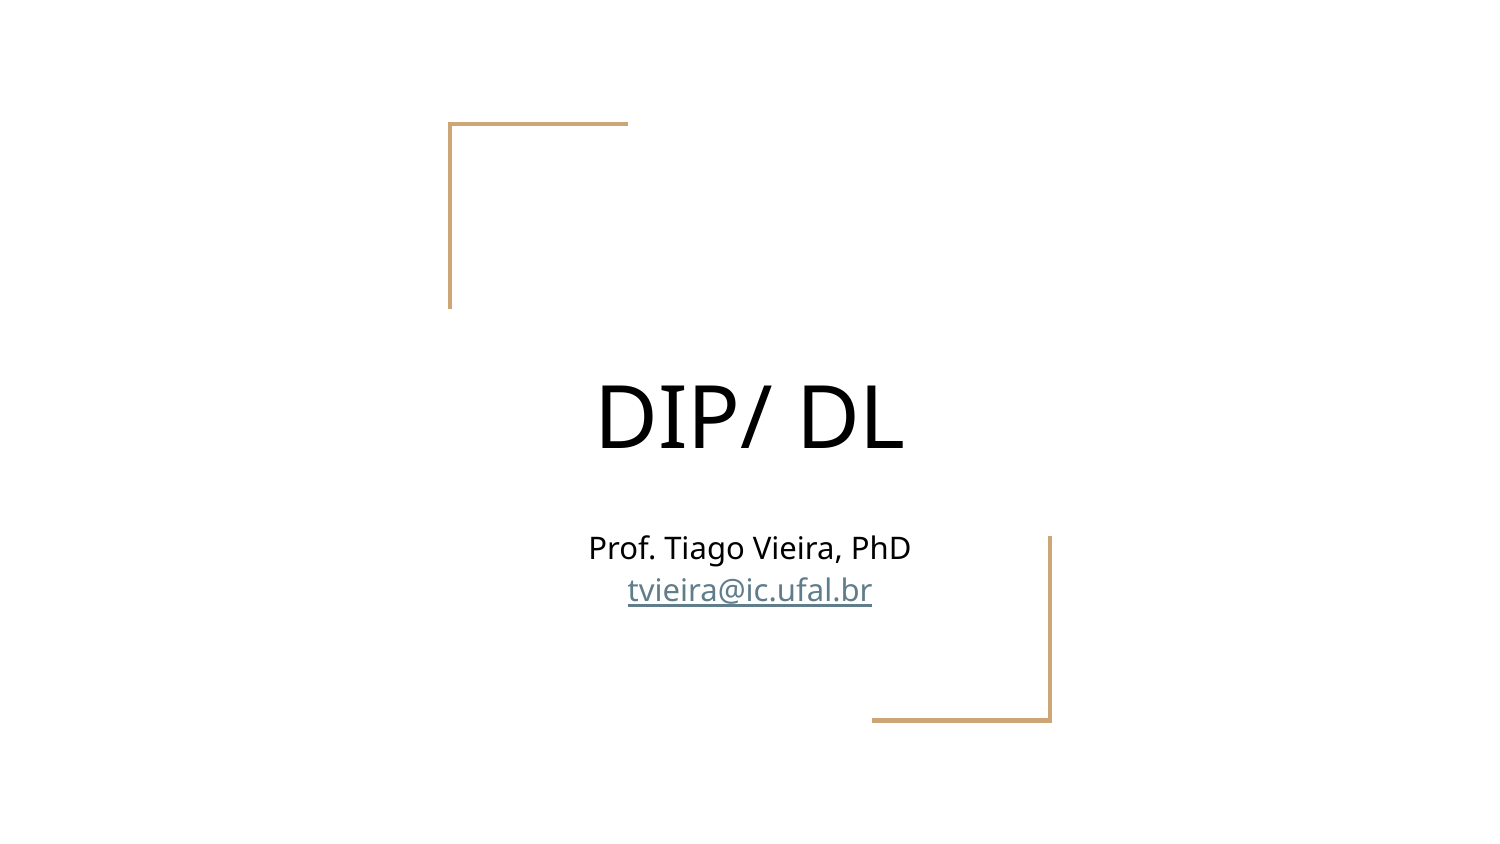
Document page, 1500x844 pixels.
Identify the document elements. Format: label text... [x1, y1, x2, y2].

subtitle Prof. Tiago Vieira, PhD tvieira@ic.ufal.br [499, 511, 1001, 627]
title DIP/ DL [499, 236, 1001, 490]
